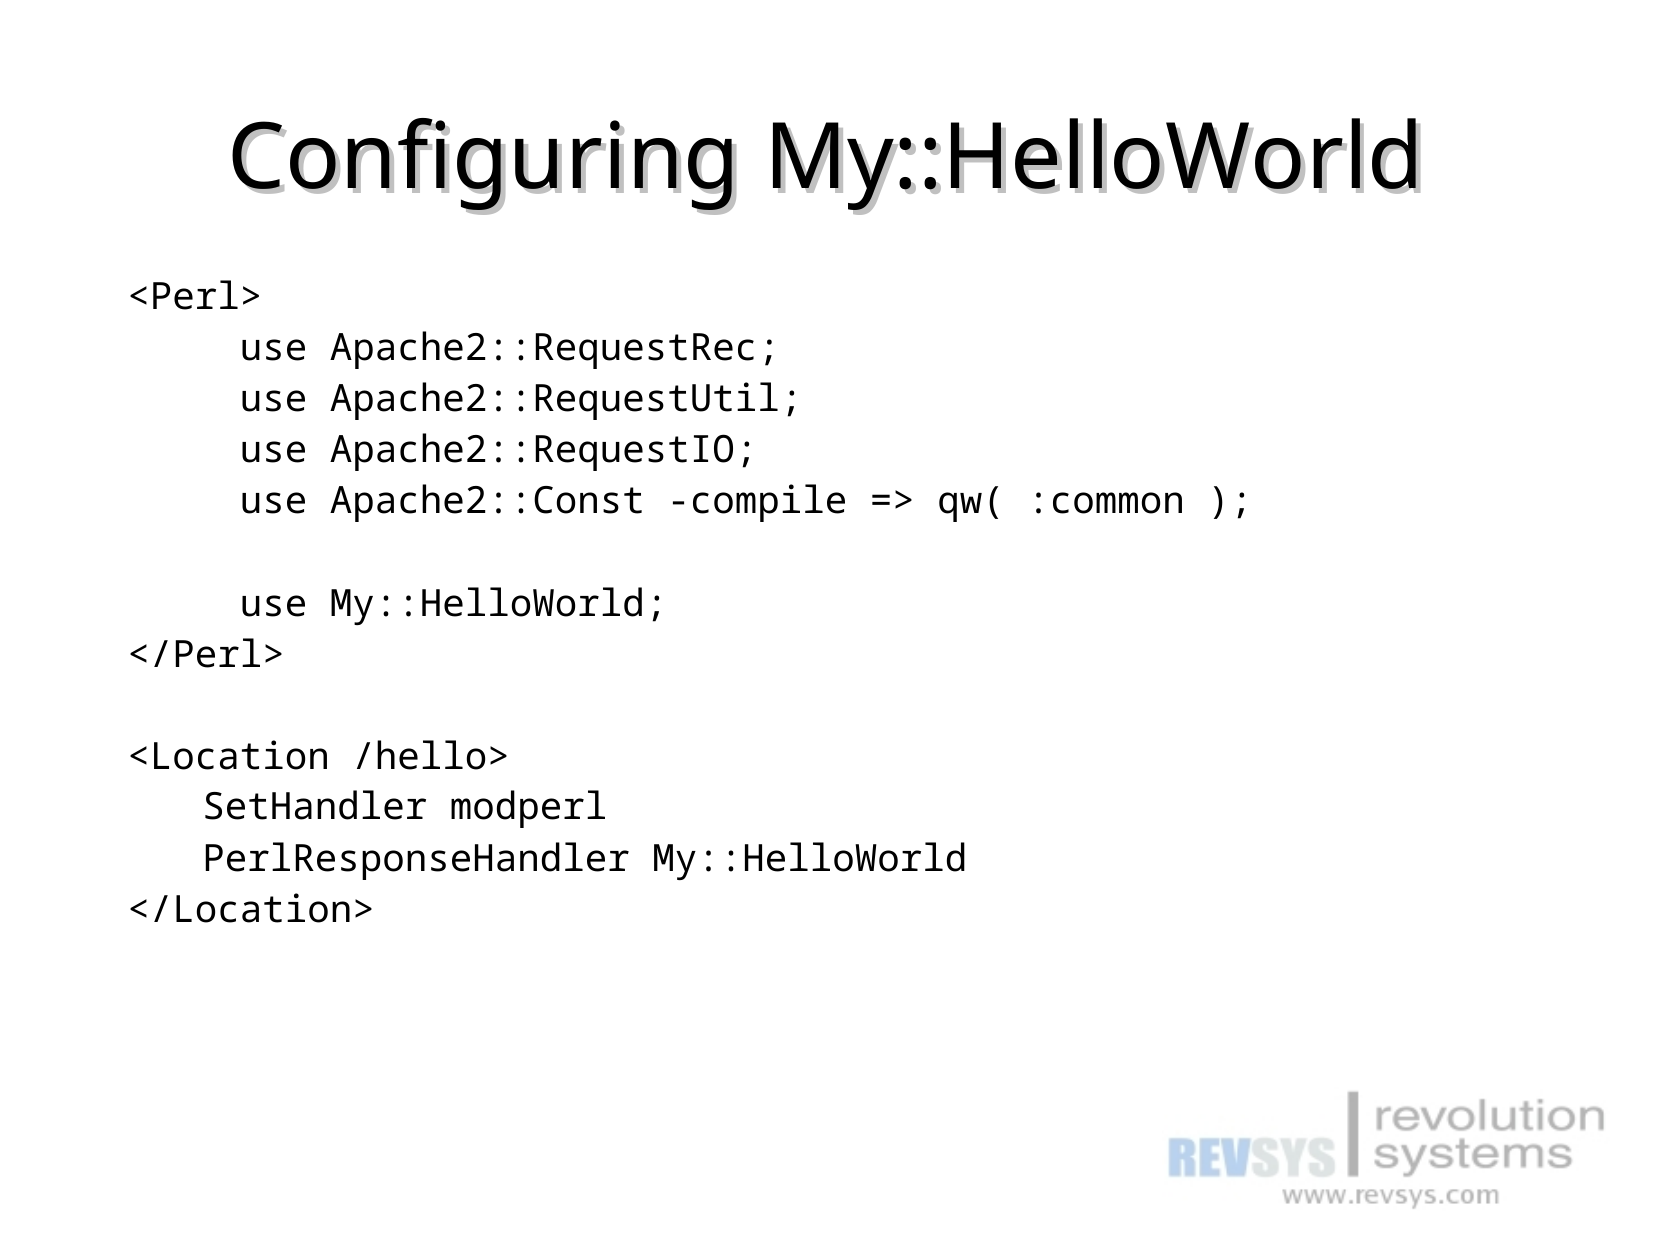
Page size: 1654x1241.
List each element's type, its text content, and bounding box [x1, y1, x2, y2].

text_box <Perl> use Apache2::RequestRec; use Apache2::RequestUtil; use Apache2::RequestIO; use Apache2::Const -compile => qw( :common ); use My::HelloWorld; </Perl> <Location /hello> SetHandler modperl PerlResponseHandler My::HelloWorld </Location> [112, 262, 1538, 929]
title Configuring My::HelloWorld [82, 49, 1571, 257]
picture [1162, 1087, 1613, 1211]
